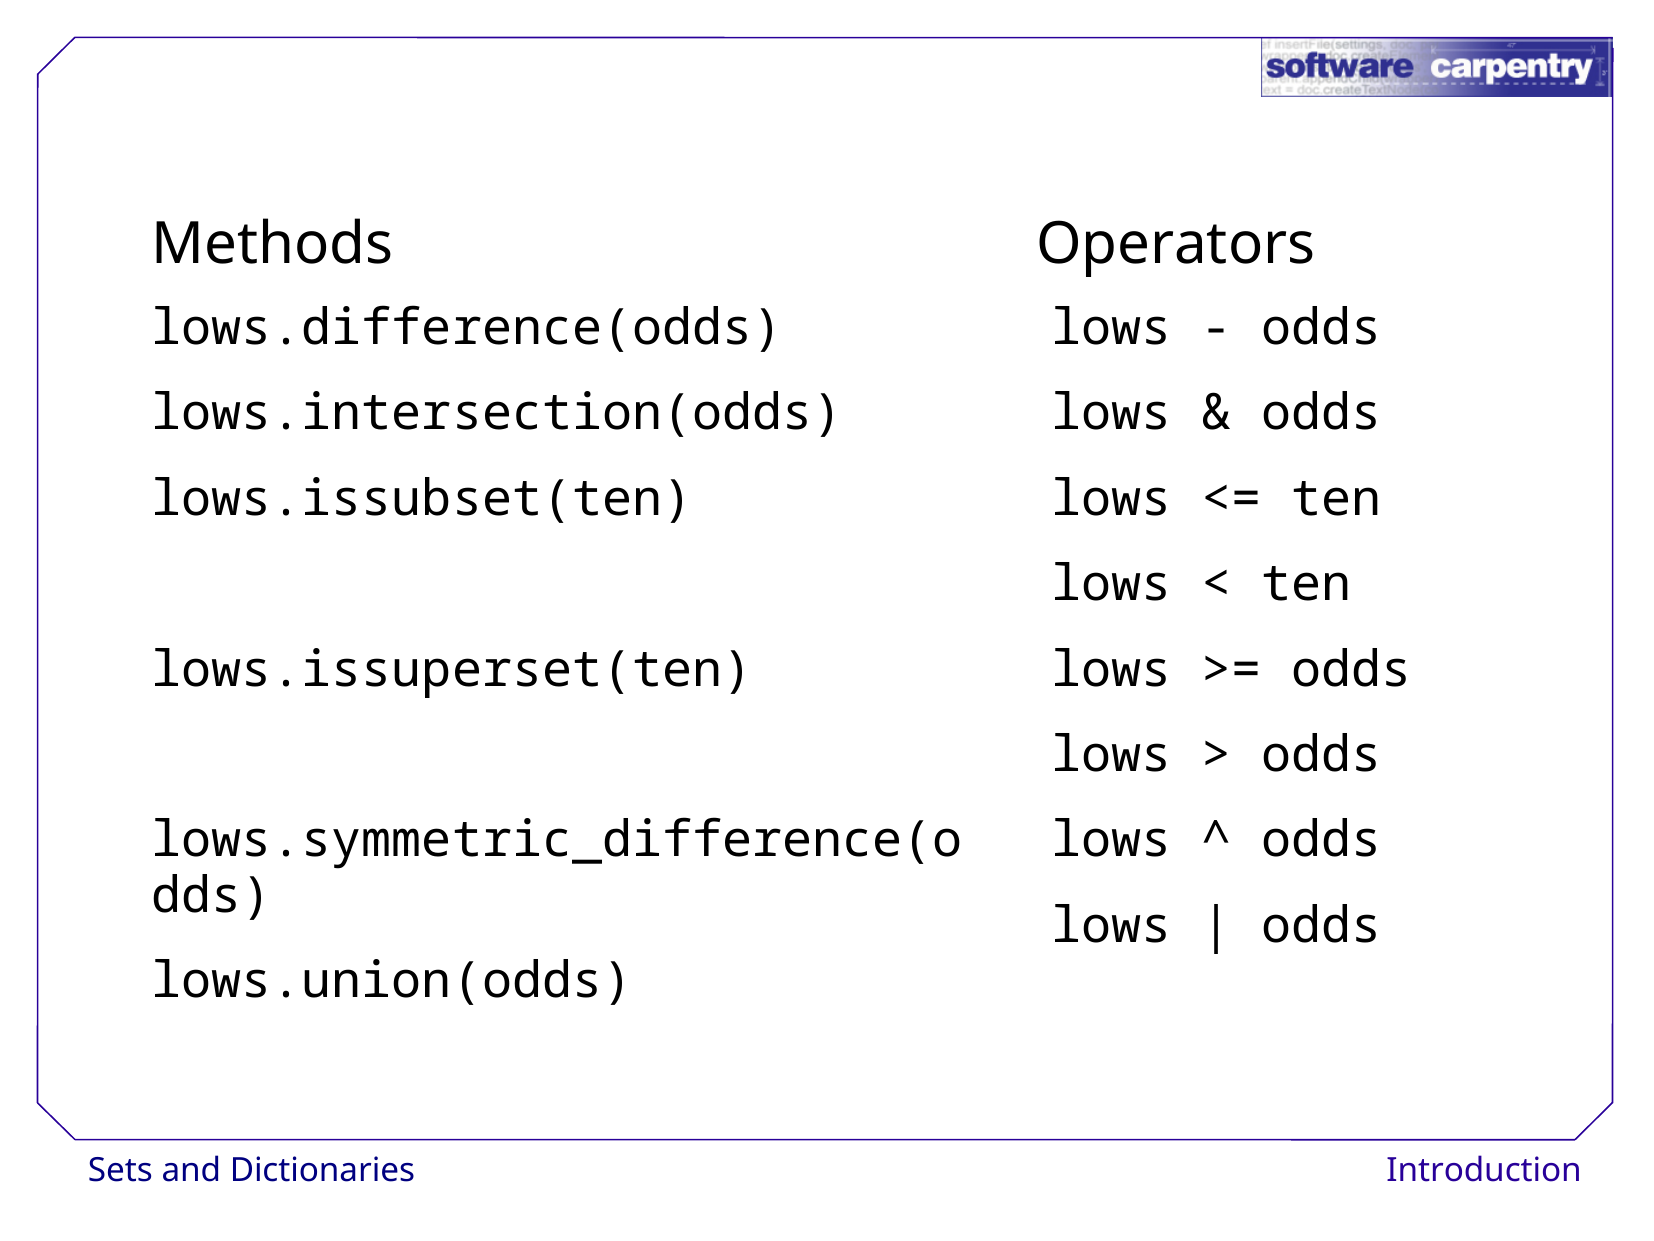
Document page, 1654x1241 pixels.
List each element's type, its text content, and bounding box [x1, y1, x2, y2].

table_cell lows - odds lows & odds lows <= ten lows < ten lows >= odds lows > odds lows ^ odds lows | odds [1006, 292, 1460, 1017]
picture [1261, 39, 1613, 97]
table_header Operators [1006, 204, 1460, 292]
table_header Methods [137, 204, 1006, 292]
table_cell lows.difference(odds) lows.intersection(odds) lows.issubset(ten) lows.issuperset(ten) lows.symmetric_difference(odds) lows.union(odds) [137, 292, 1006, 1017]
